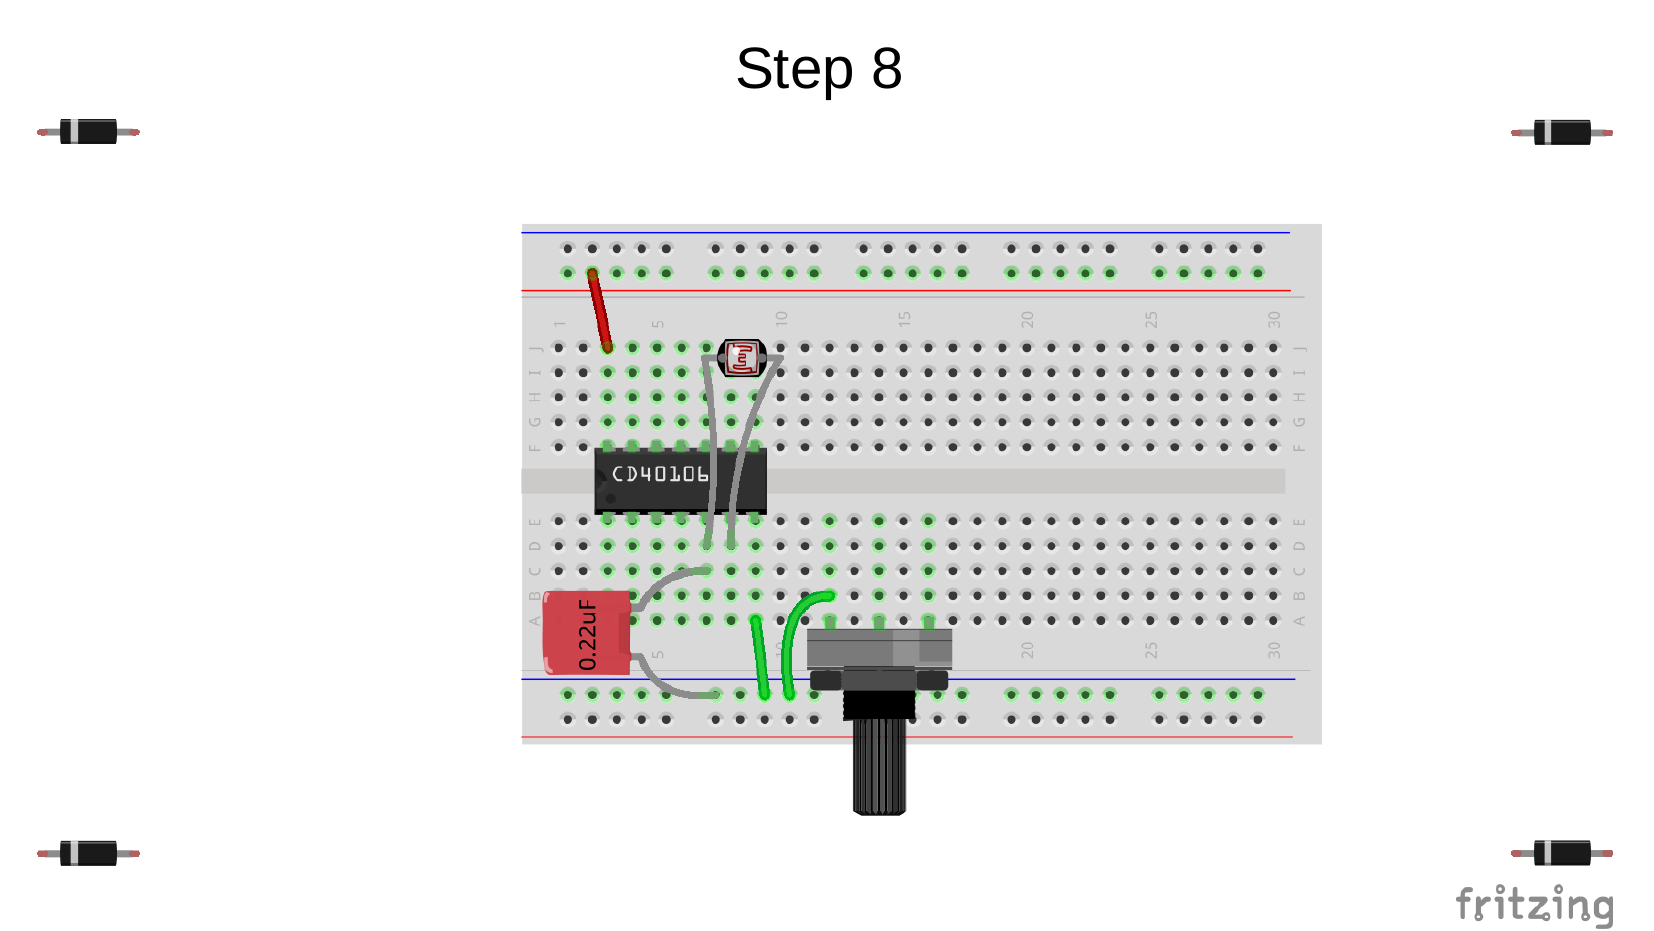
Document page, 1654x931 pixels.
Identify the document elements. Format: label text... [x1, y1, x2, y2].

title Step 8 [79, 31, 1561, 104]
picture [37, 119, 1613, 929]
